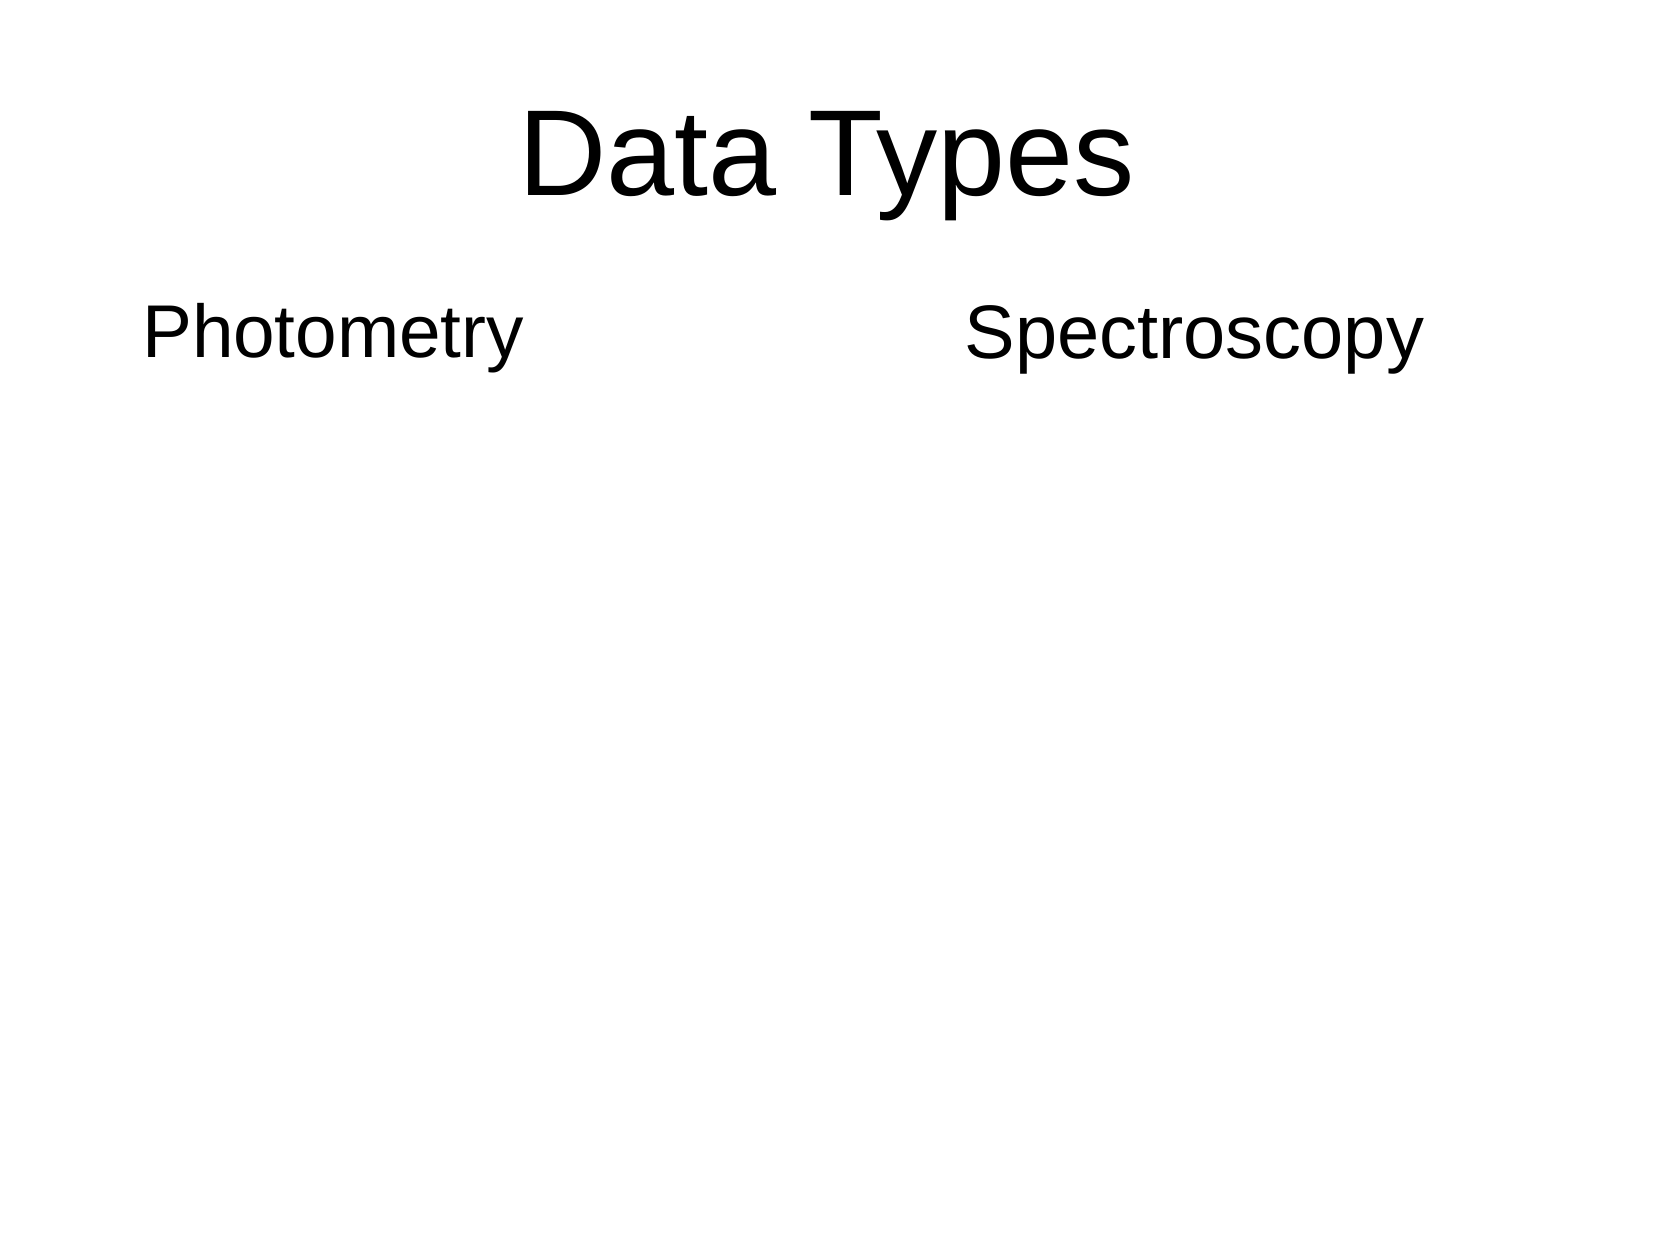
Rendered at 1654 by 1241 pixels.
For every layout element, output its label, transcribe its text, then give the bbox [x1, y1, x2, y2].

list Spectroscopy [900, 290, 1523, 376]
list Photometry [82, 290, 601, 376]
title Data Types [82, 49, 1571, 257]
